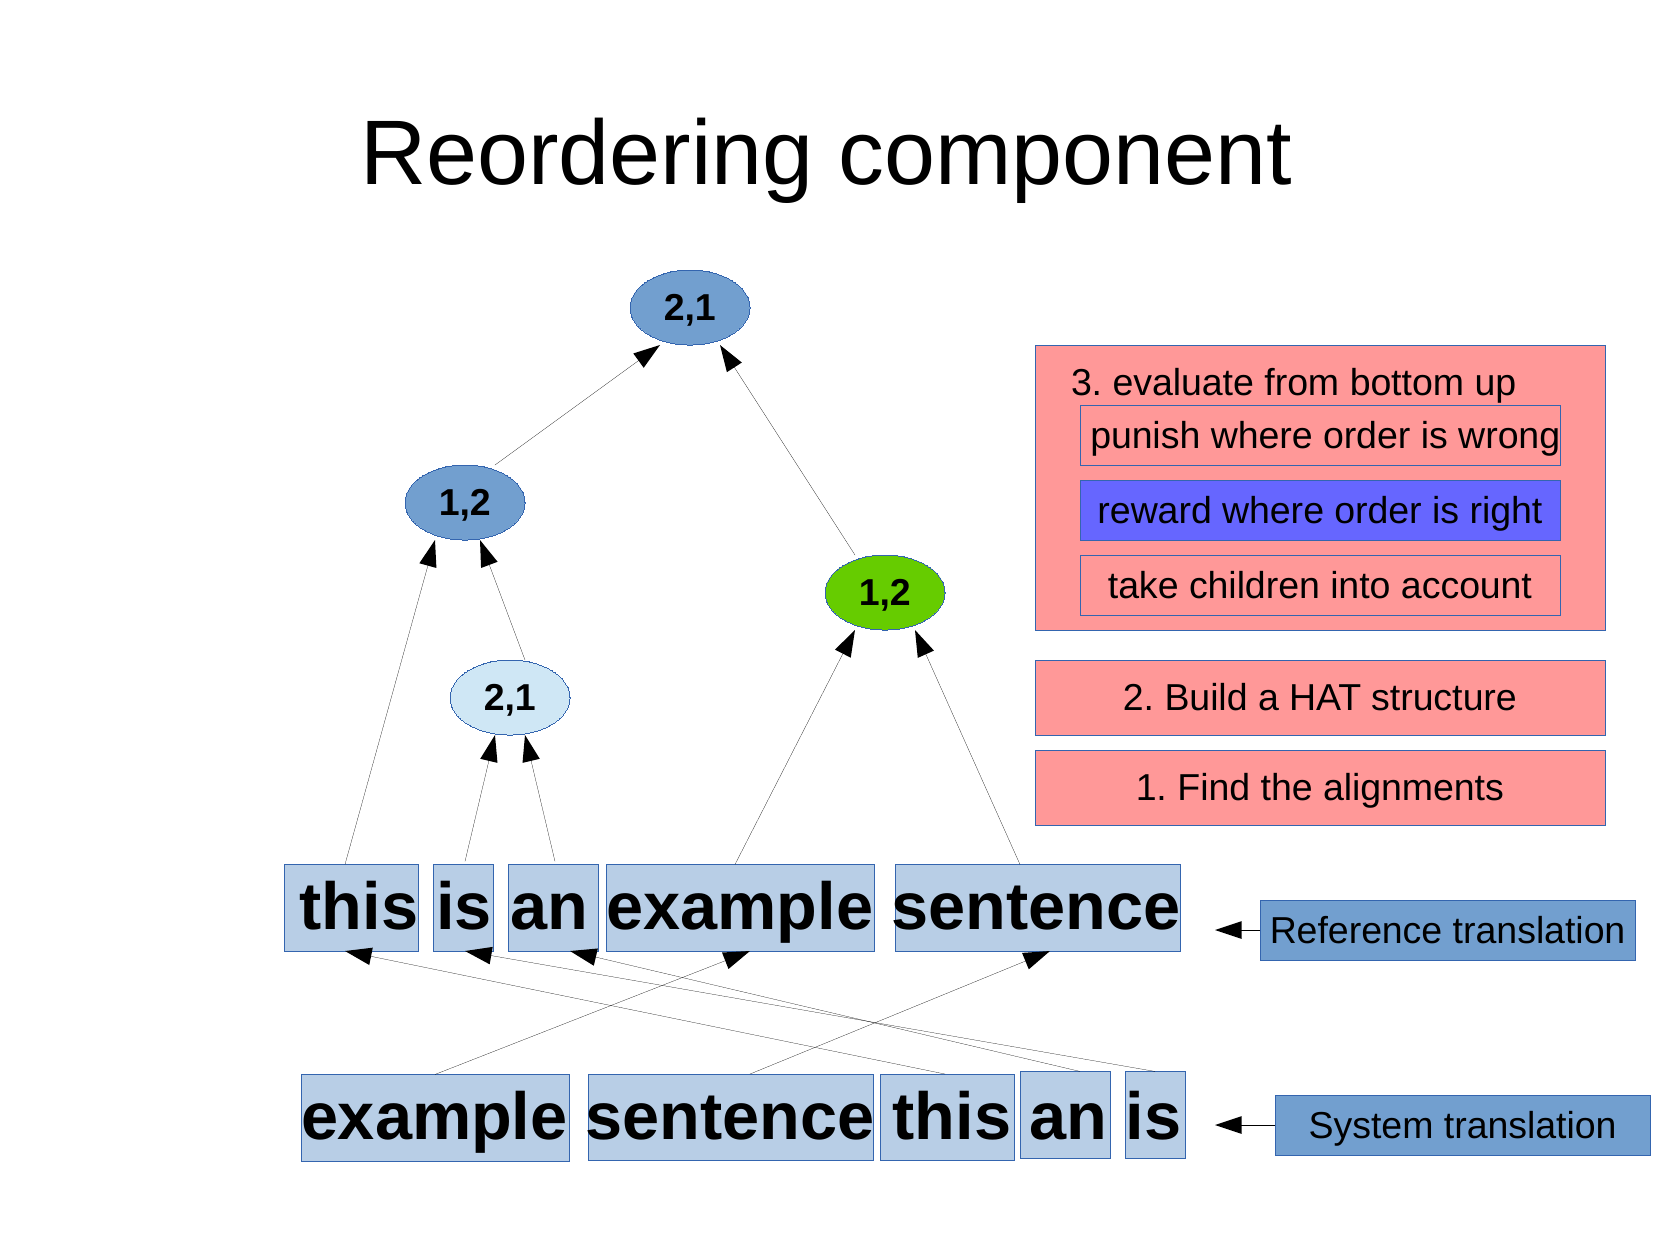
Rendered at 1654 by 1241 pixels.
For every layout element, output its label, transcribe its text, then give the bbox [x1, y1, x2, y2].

text_box 1. Find the alignments [1035, 750, 1606, 826]
text_box 2,1 [630, 270, 751, 346]
text_box take children into account [1080, 555, 1561, 616]
text_box 3. evaluate from bottom up [1035, 345, 1606, 631]
text_box System translation [1275, 1095, 1651, 1156]
title Reordering component [82, 49, 1571, 257]
text_box 2. Build a HAT structure [1035, 660, 1606, 736]
text_box this is an example sentence [285, 861, 1199, 952]
text_box 1,2 [405, 465, 526, 541]
text_box punish where order is wrong [1080, 405, 1561, 466]
text_box example sentence this an is [286, 1071, 1201, 1162]
text_box 1,2 [825, 555, 946, 631]
text_box reward where order is right [1080, 480, 1561, 541]
text_box Reference translation [1260, 900, 1636, 961]
text_box 2,1 [450, 660, 571, 736]
